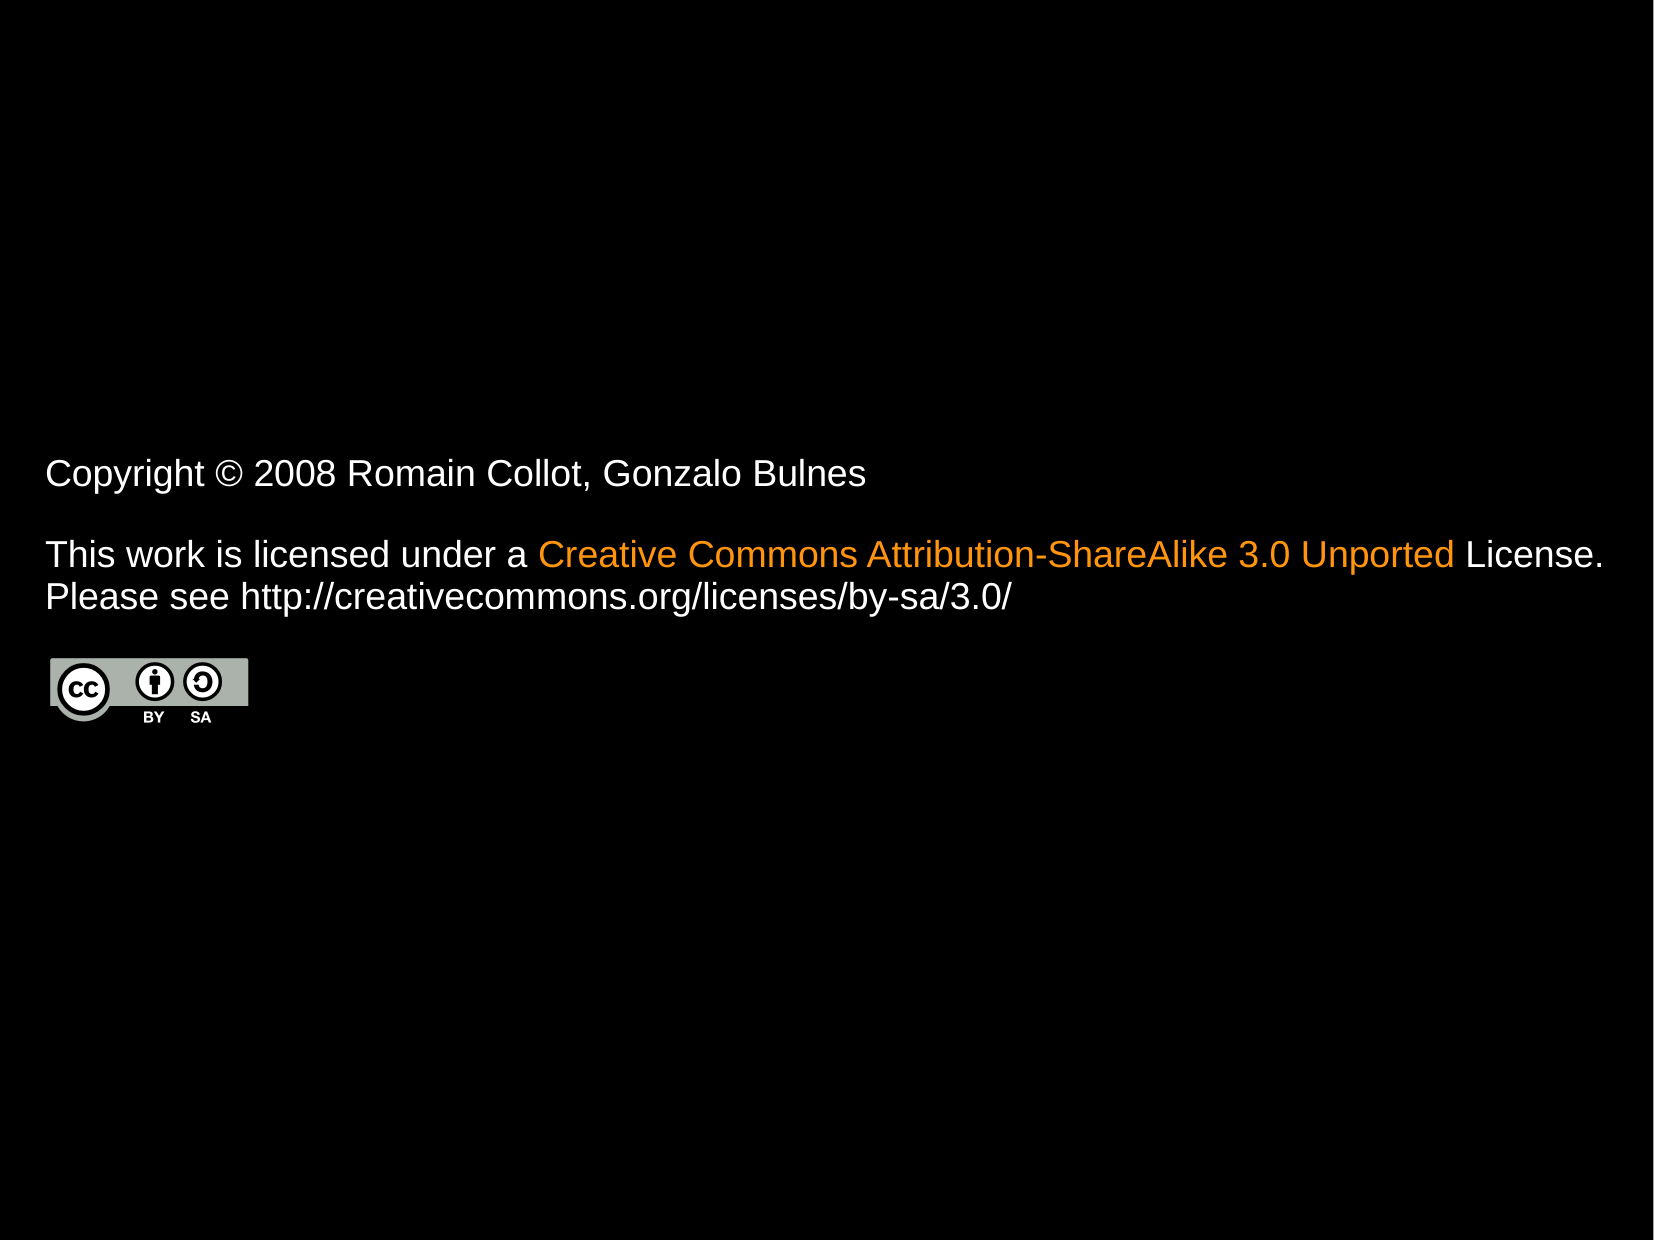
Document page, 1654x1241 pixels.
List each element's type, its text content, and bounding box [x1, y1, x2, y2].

picture [48, 656, 250, 727]
text_box This work is licensed under a Creative Commons Attribution-ShareAlike 3.0 Unported License. Please see http://creativecommons.org/licenses/by-sa/3.0/ [30, 526, 1620, 625]
text_box Copyright © 2008 Romain Collot, Gonzalo Bulnes [30, 445, 882, 503]
